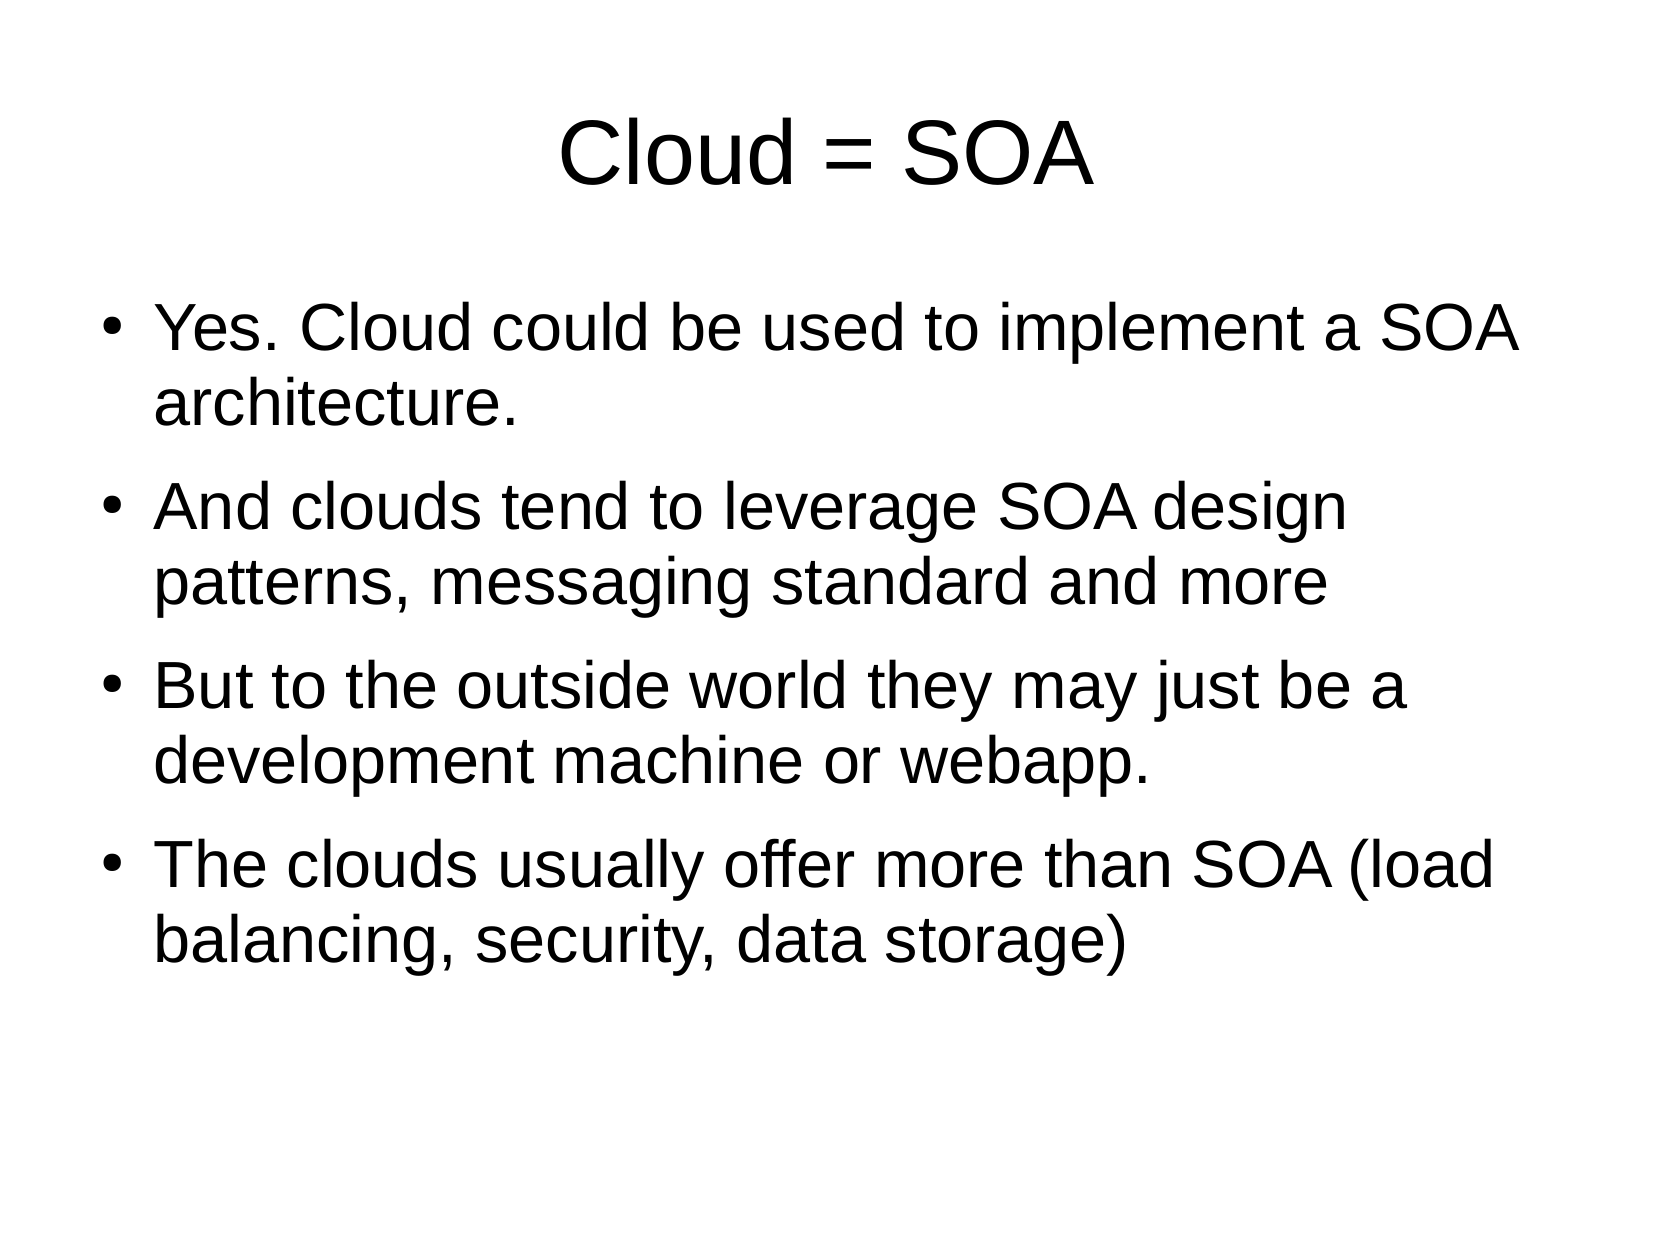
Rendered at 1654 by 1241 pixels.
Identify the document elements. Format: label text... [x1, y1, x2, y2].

title Cloud = SOA [82, 49, 1571, 257]
list Yes. Cloud could be used to implement a SOA architecture. And clouds tend to leverage SOA design patterns, messaging standard and more But to the outside world they may just be a development machine or webapp. The clouds usually offer more than SOA (load balancing, security, data storage) [82, 290, 1538, 1010]
